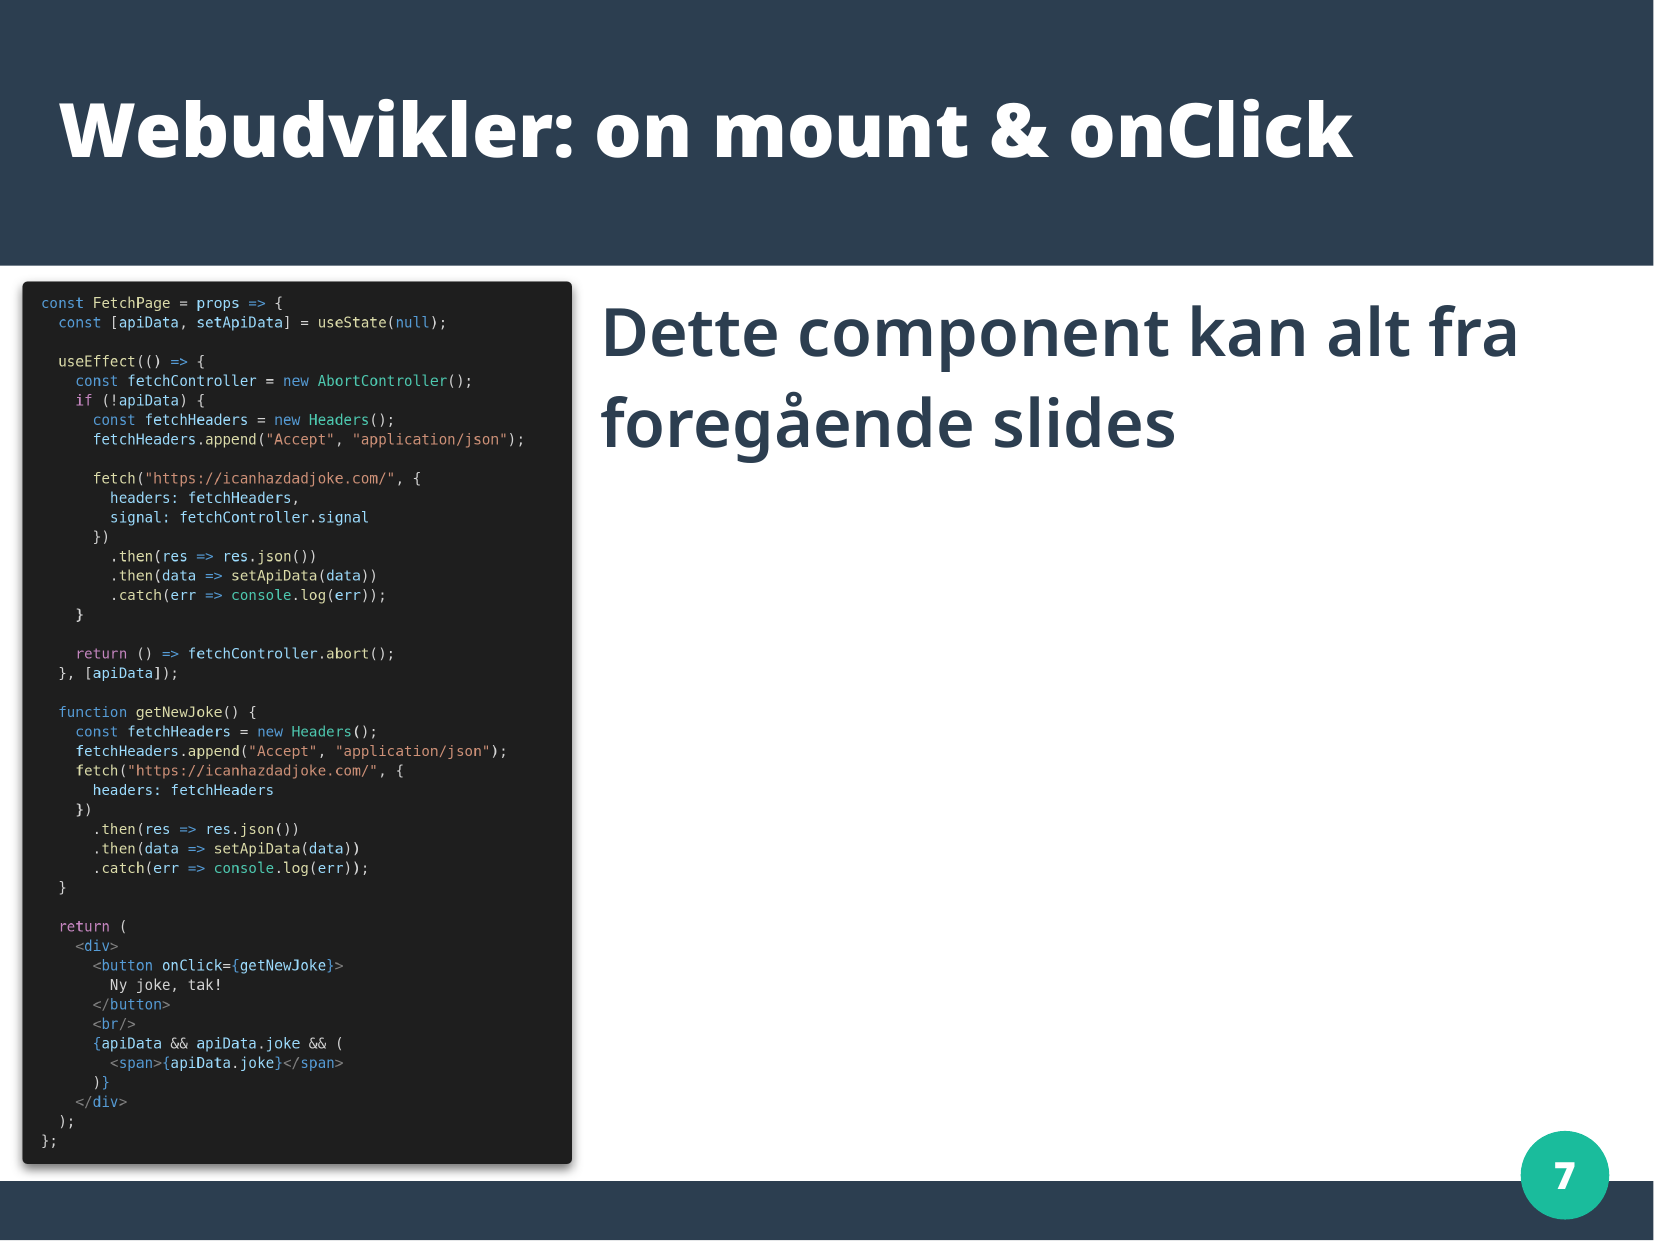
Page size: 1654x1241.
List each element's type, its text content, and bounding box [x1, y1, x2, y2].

title Webudvikler: on mount & onClick [59, 49, 1595, 207]
picture [0, 259, 594, 1186]
list Dette component kan alt fra foregående slides [600, 285, 1636, 1156]
